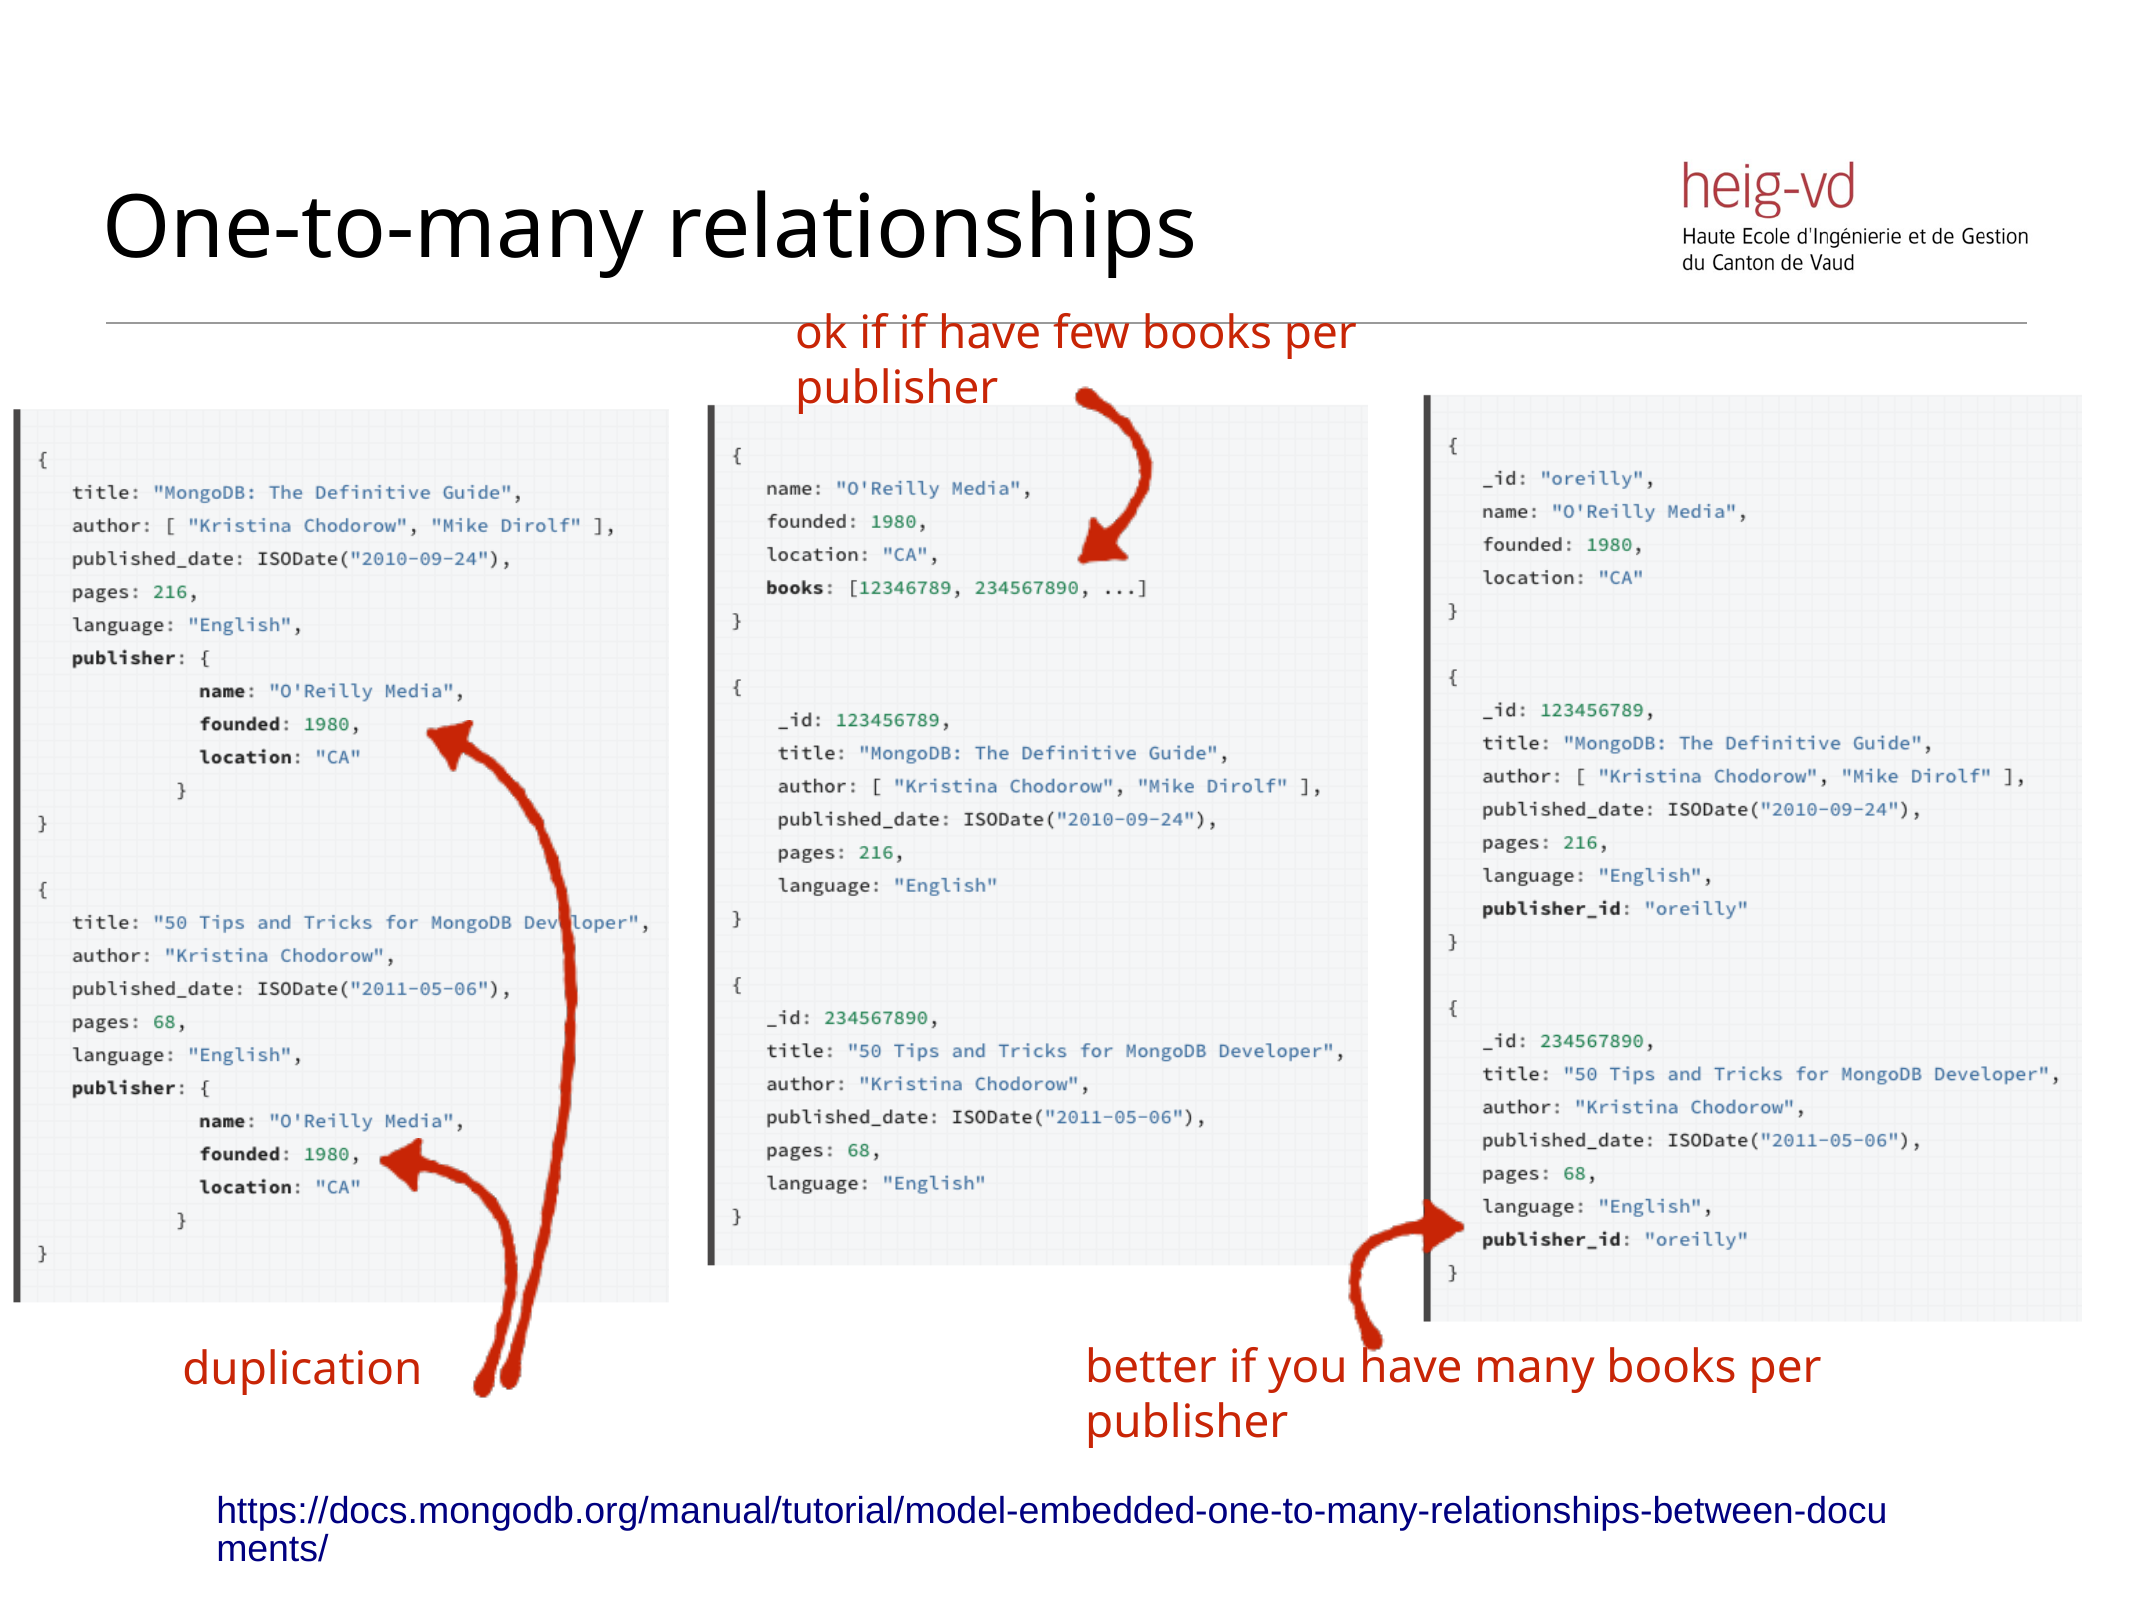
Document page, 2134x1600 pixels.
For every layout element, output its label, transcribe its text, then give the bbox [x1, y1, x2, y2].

picture [701, 387, 2082, 1330]
text_box https://docs.mongodb.org/manual/tutorial/model-embedded-one-to-many-relationships-between-documents/ [207, 1477, 1926, 1540]
text_box ok if if have few books per publisher [786, 294, 1539, 422]
title One-to-many relationships [93, 54, 2040, 284]
picture [4, 397, 669, 1402]
text_box better if you have many books per publisher [1076, 1328, 2007, 1455]
text_box duplication [174, 1329, 368, 1402]
